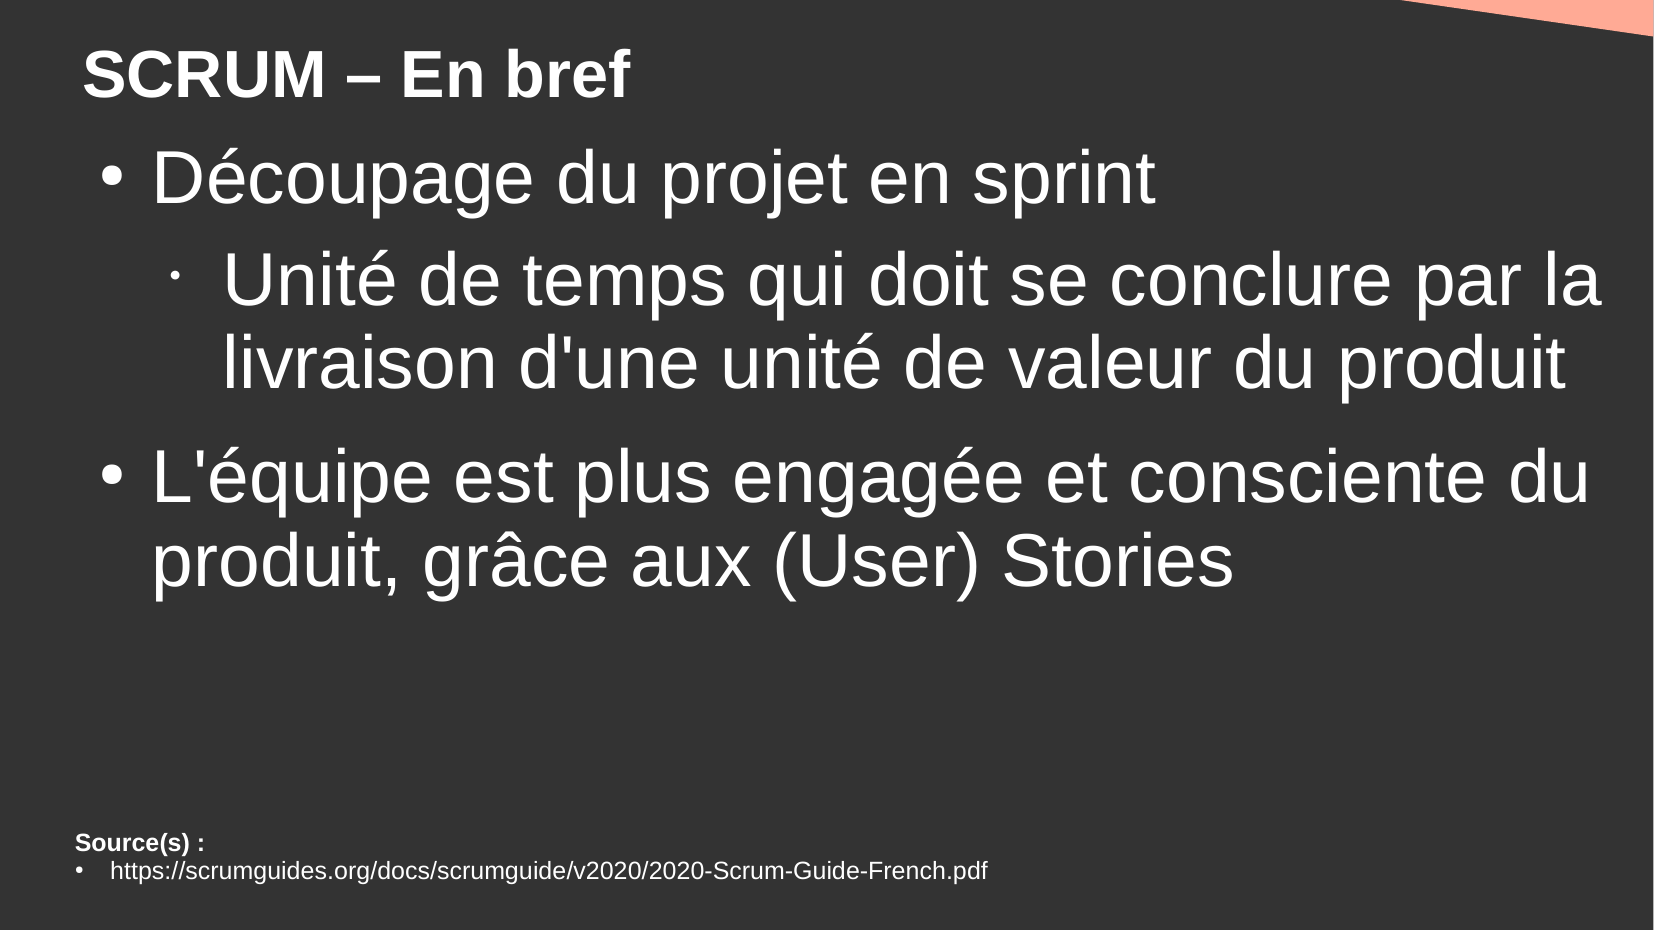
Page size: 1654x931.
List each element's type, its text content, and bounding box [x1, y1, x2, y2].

text_box [1400, 0, 1654, 37]
text_box Source(s) : https://scrumguides.org/docs/scrumguide/v2020/2020-Scrum-Guide-French.pdf [60, 821, 1546, 921]
title SCRUM – En bref [82, 37, 1571, 122]
list Découpage du projet en sprint Unité de temps qui doit se conclure par la livraison d'une unité de valeur du produit L'équipe est plus engagée et consciente du produit, grâce aux (User) Stories [80, 135, 1620, 777]
